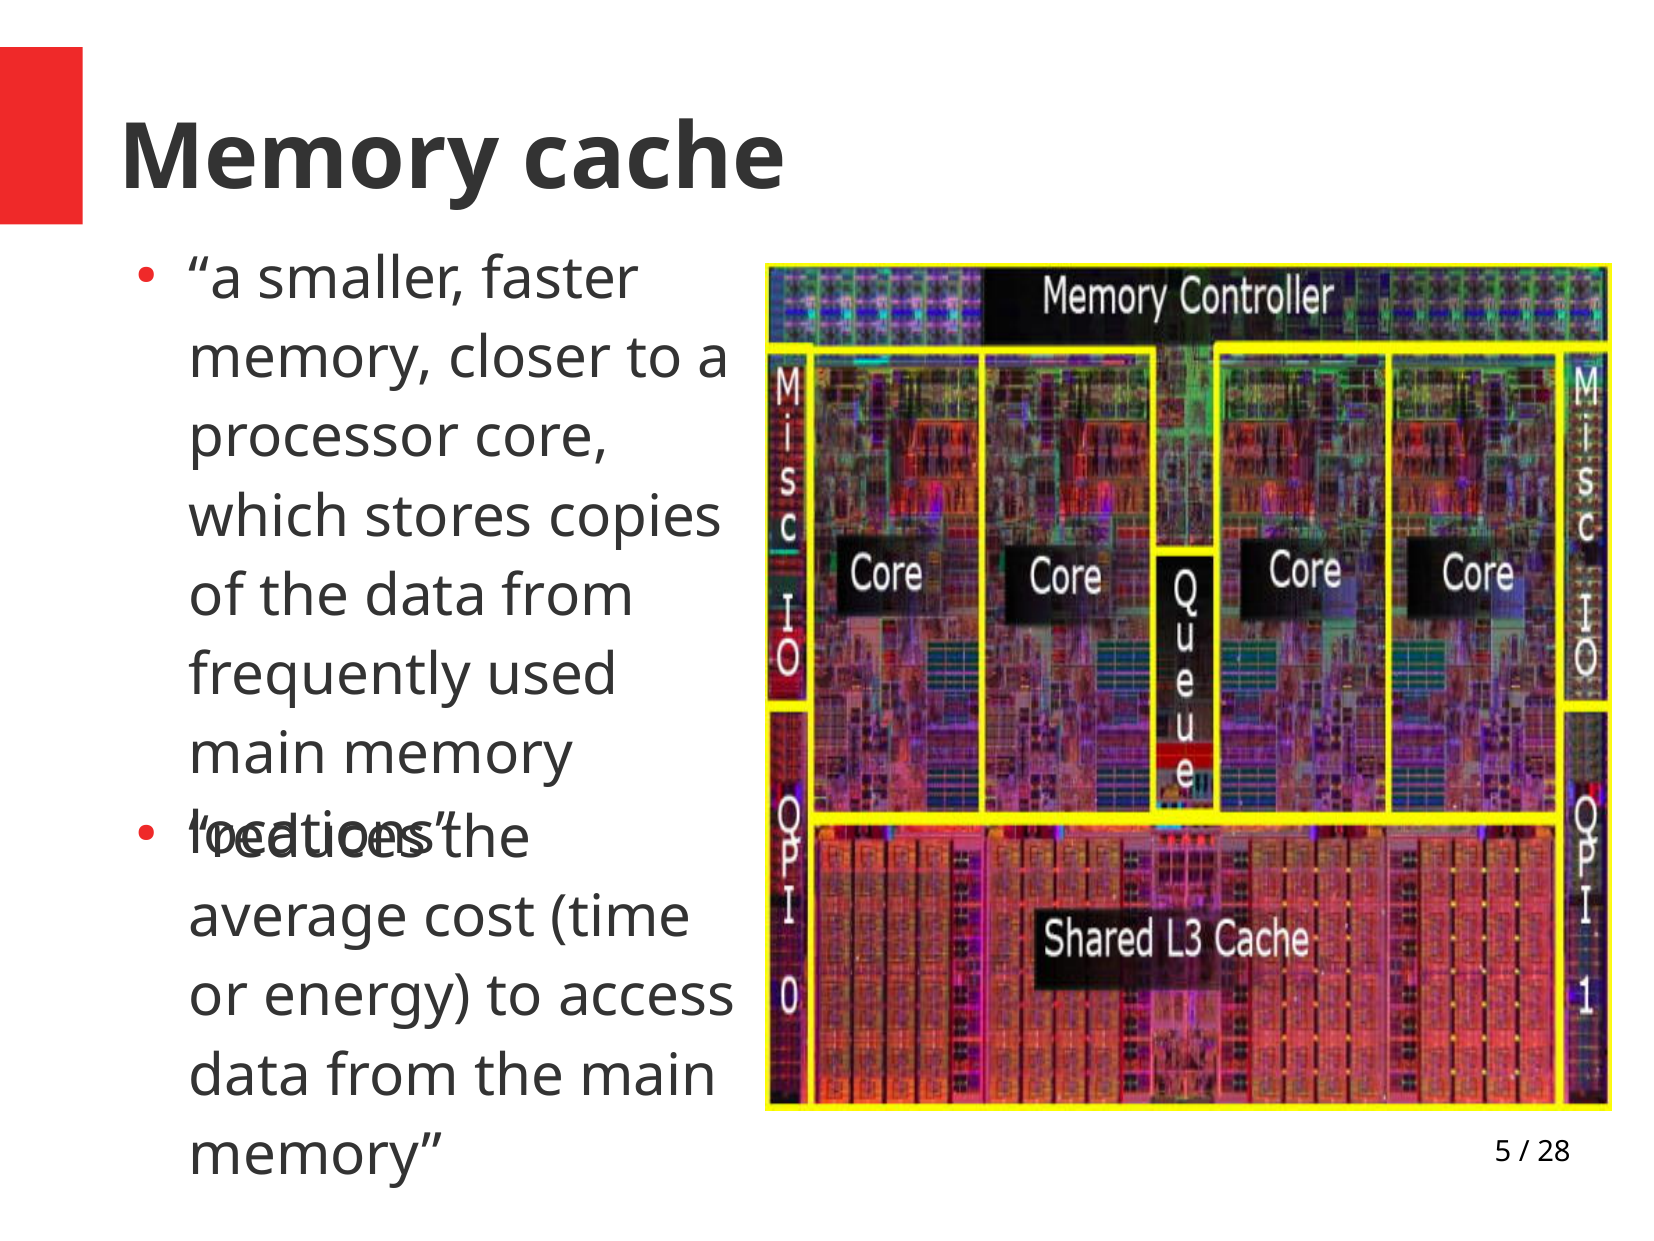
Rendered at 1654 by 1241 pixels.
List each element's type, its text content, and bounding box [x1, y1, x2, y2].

picture [765, 263, 1612, 1111]
title Memory cache [118, 49, 1571, 257]
list “reduces the average cost (time or energy) to access data from the main memory” [118, 794, 751, 1114]
list “a smaller, faster memory, closer to a processor core, which stores copies of the data from frequently used main memory locations” [118, 236, 751, 556]
